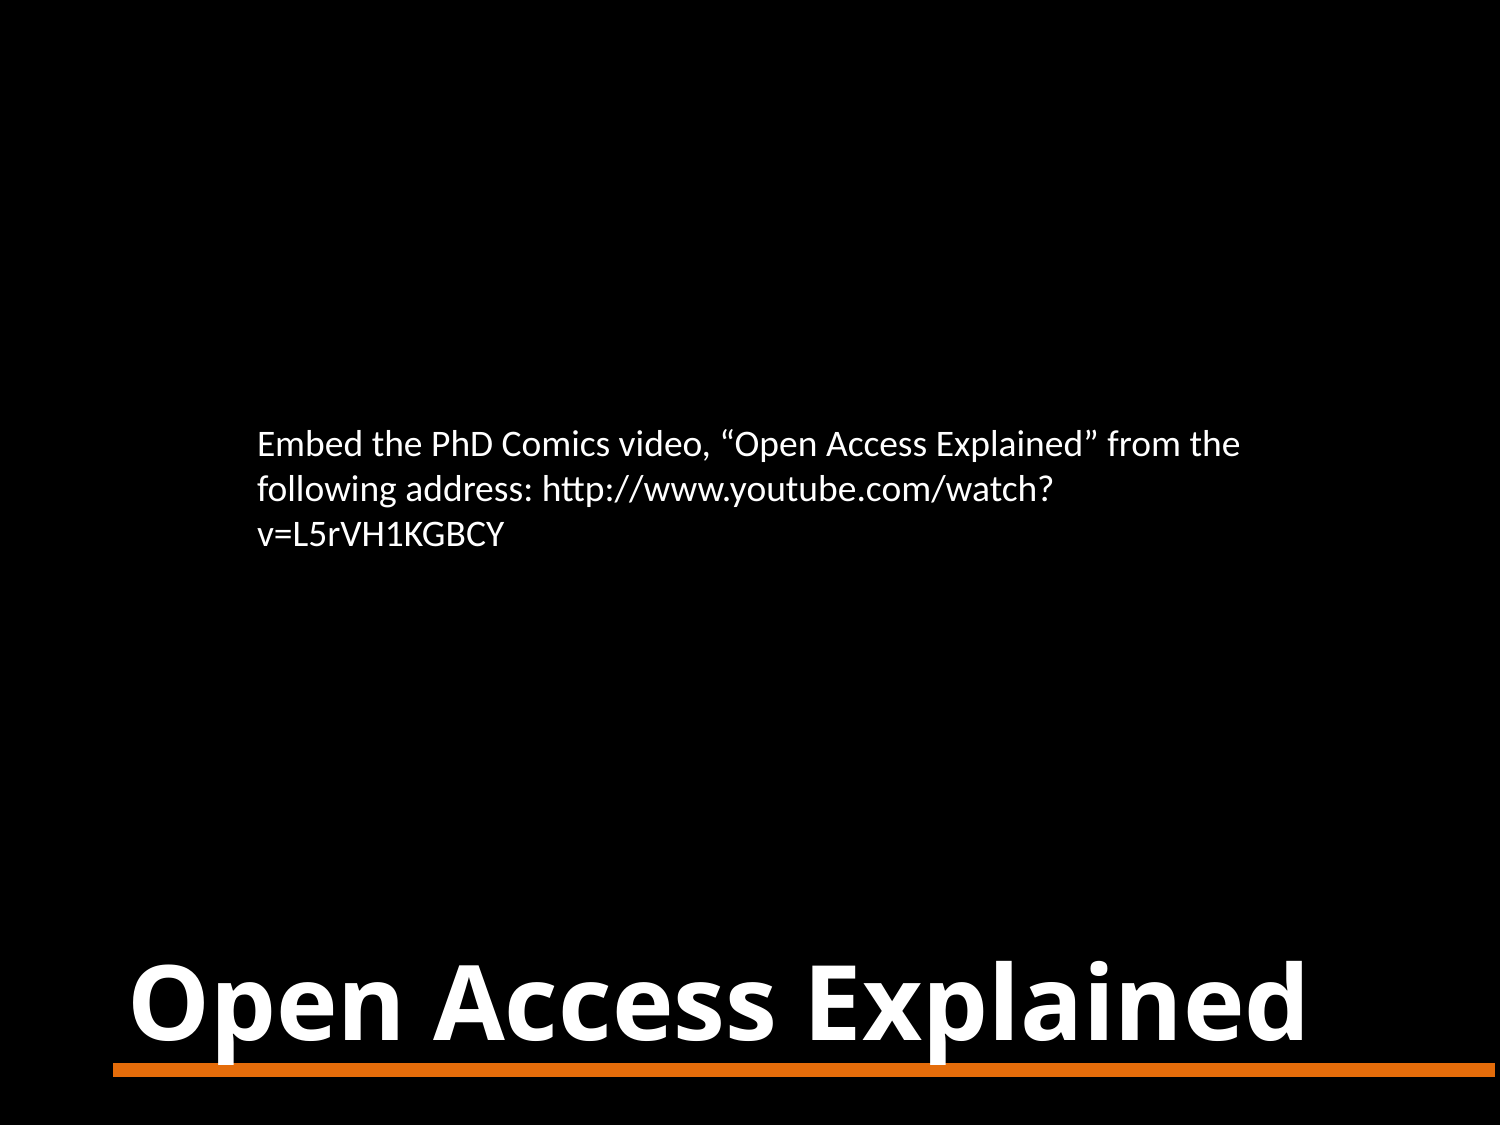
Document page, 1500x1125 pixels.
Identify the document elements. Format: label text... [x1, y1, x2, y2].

text_box Open Access Explained [112, 928, 1496, 1071]
text_box Embed the PhD Comics video, “Open Access Explained” from the following address: http://www.youtube.com/watch?v=L5rVH1KGBCY [242, 411, 1270, 561]
